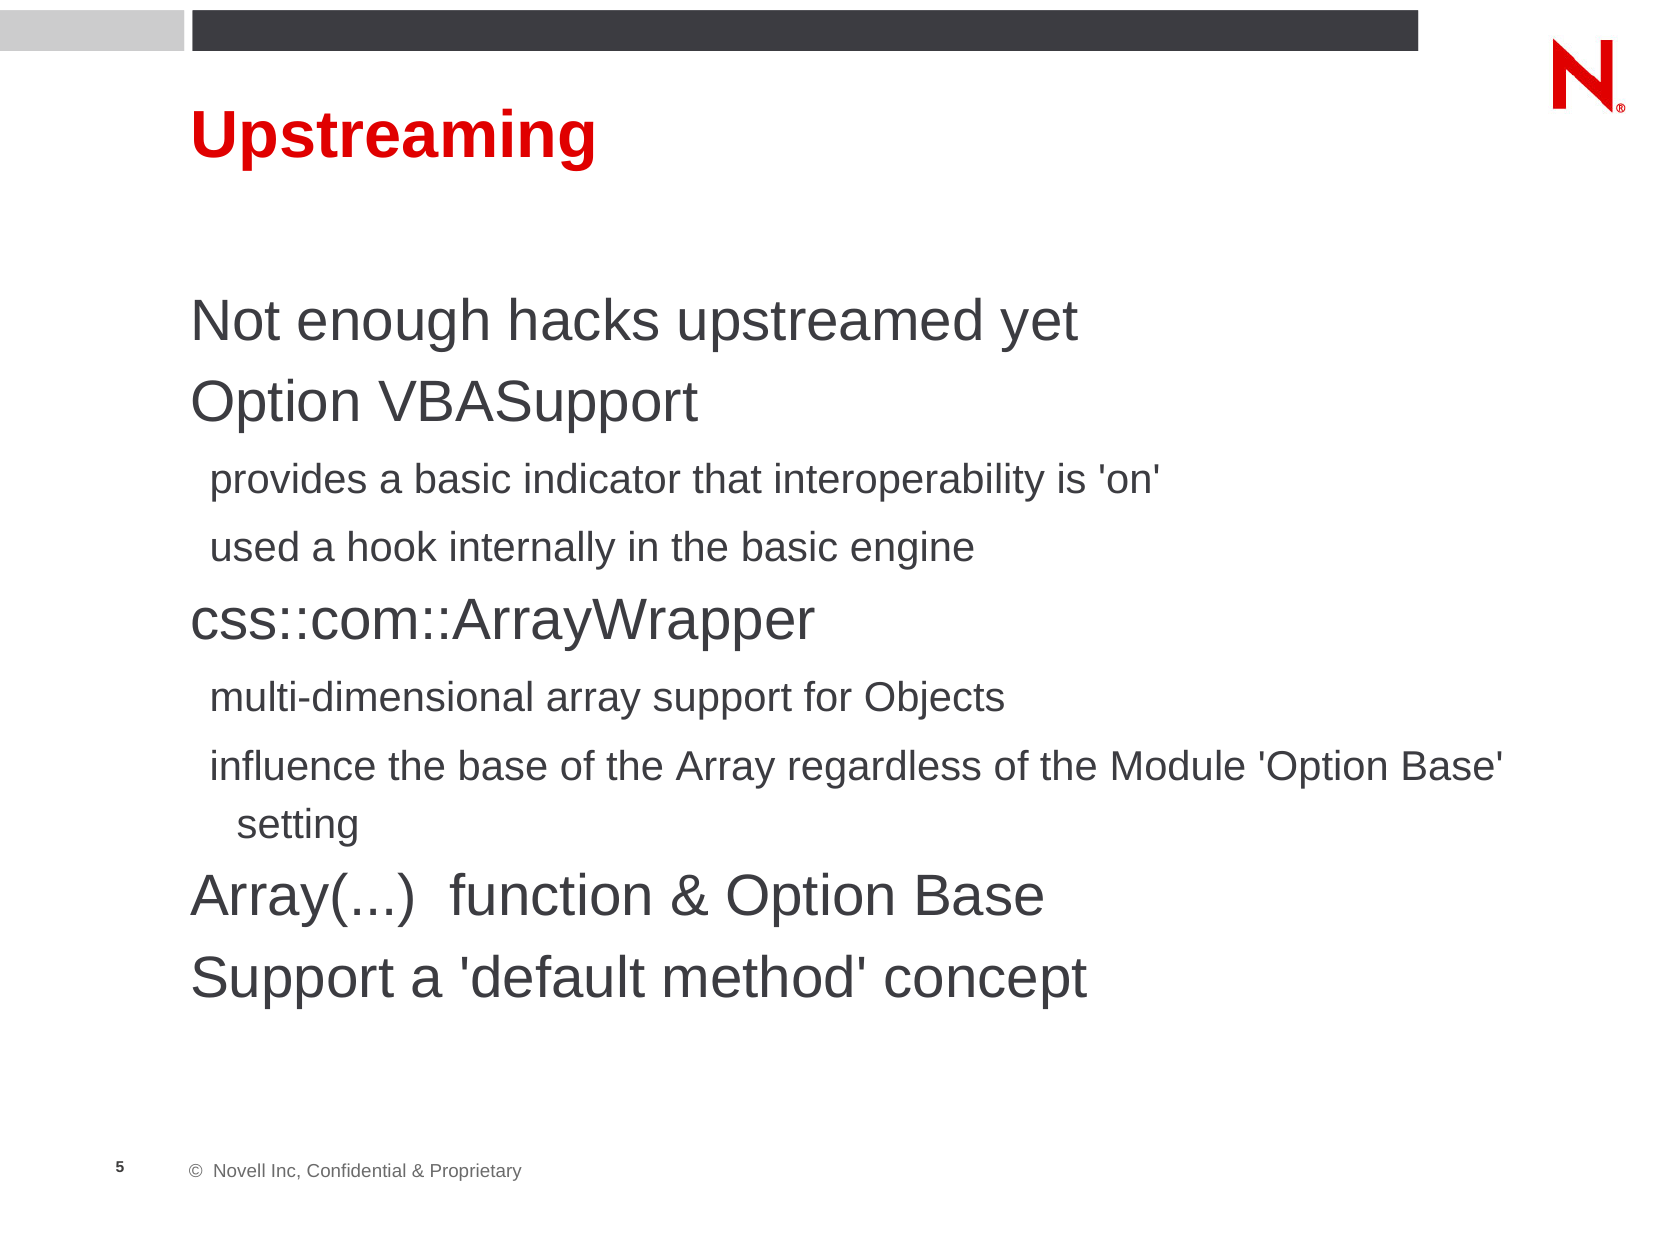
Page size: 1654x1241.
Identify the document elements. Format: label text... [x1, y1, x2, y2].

title Upstreaming [190, 46, 1538, 226]
picture [1548, 35, 1628, 116]
list Not enough hacks upstreamed yet Option VBASupport provides a basic indicator that interoperability is 'on' used a hook internally in the basic engine css::com::ArrayWrapper multi-dimensional array support for Objects influence the base of the Array regardless of the Module 'Option Base' setting Array(...) function & Option Base Support a 'default method' concept [190, 271, 1557, 1077]
